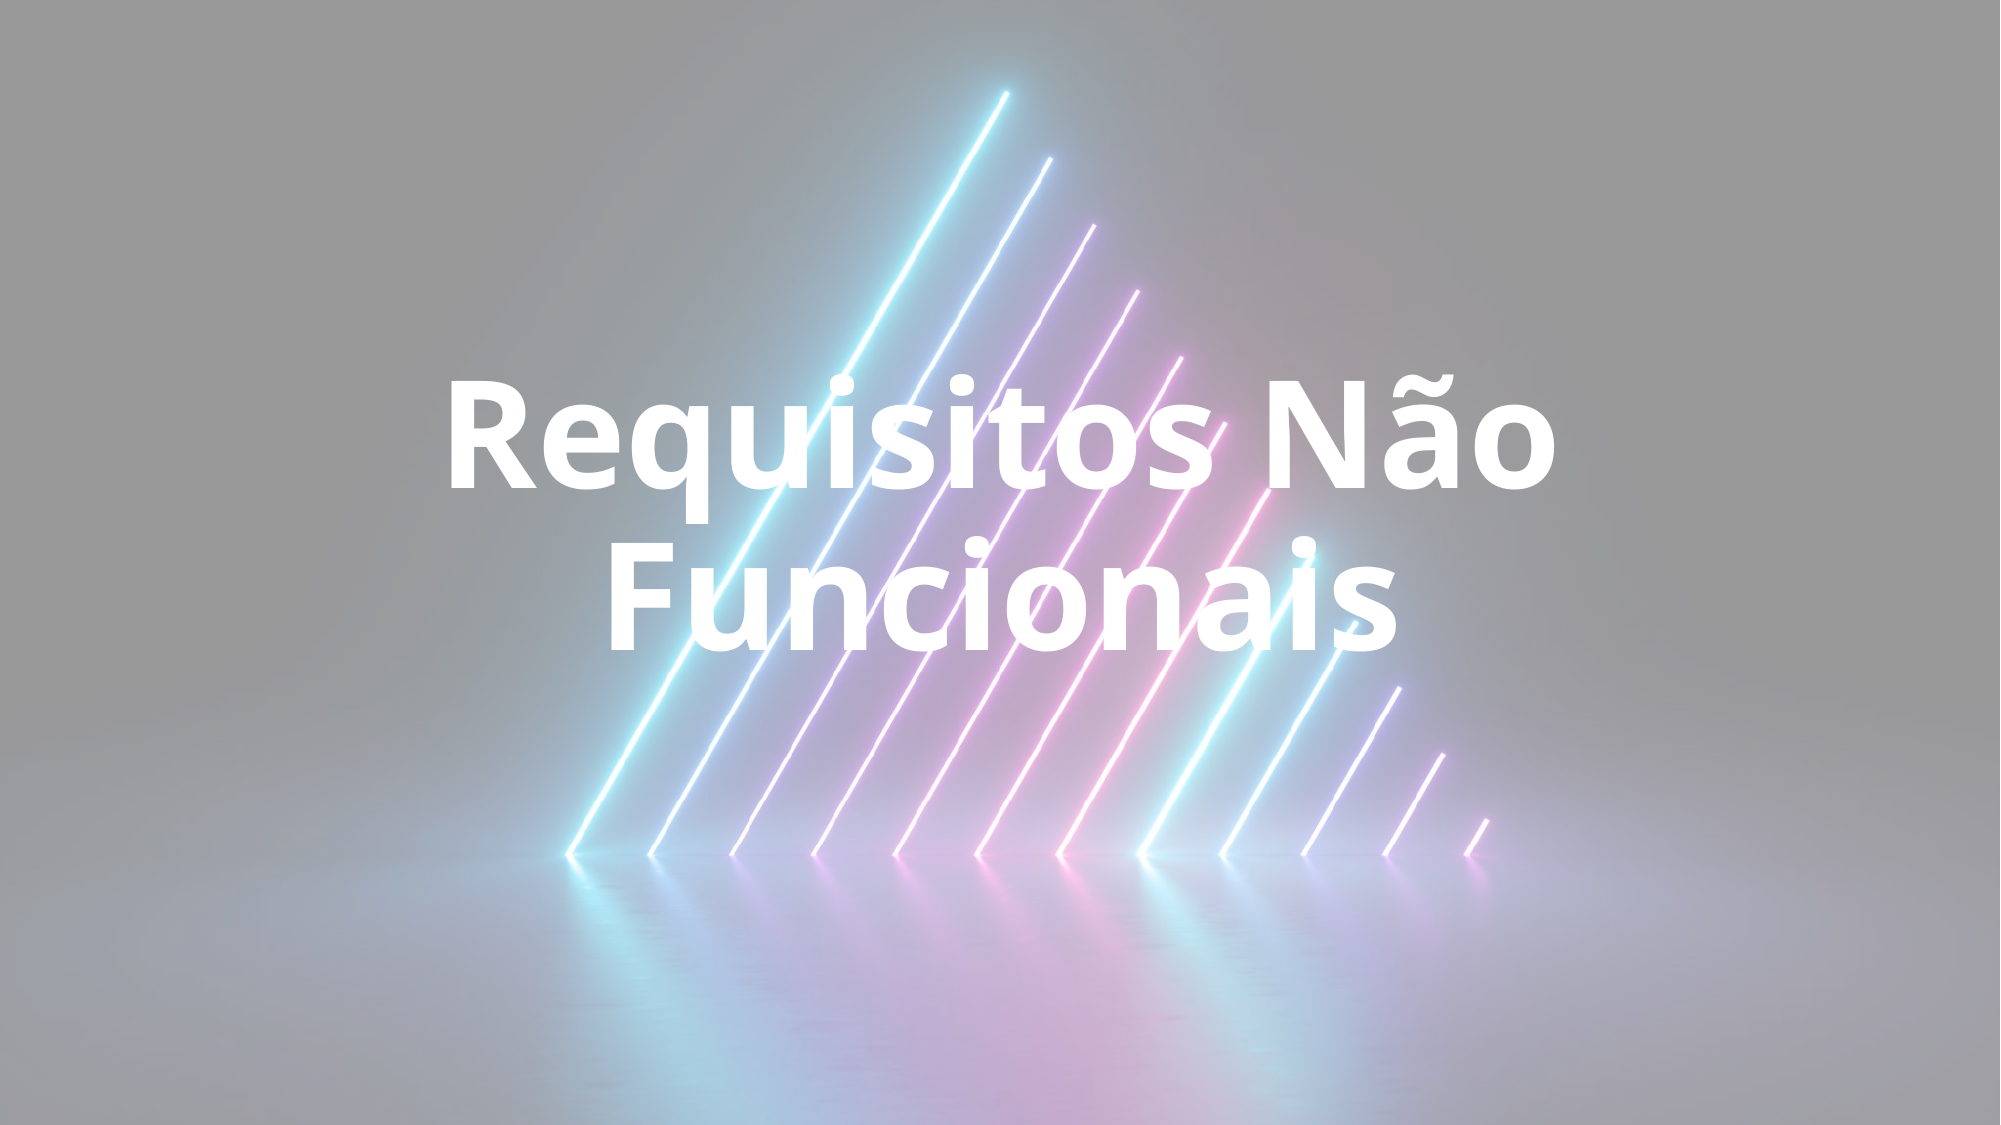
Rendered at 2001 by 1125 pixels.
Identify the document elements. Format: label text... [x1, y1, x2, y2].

picture [0, 0, 2000, 1125]
title Requisitos Não Funcionais [88, 351, 1912, 565]
